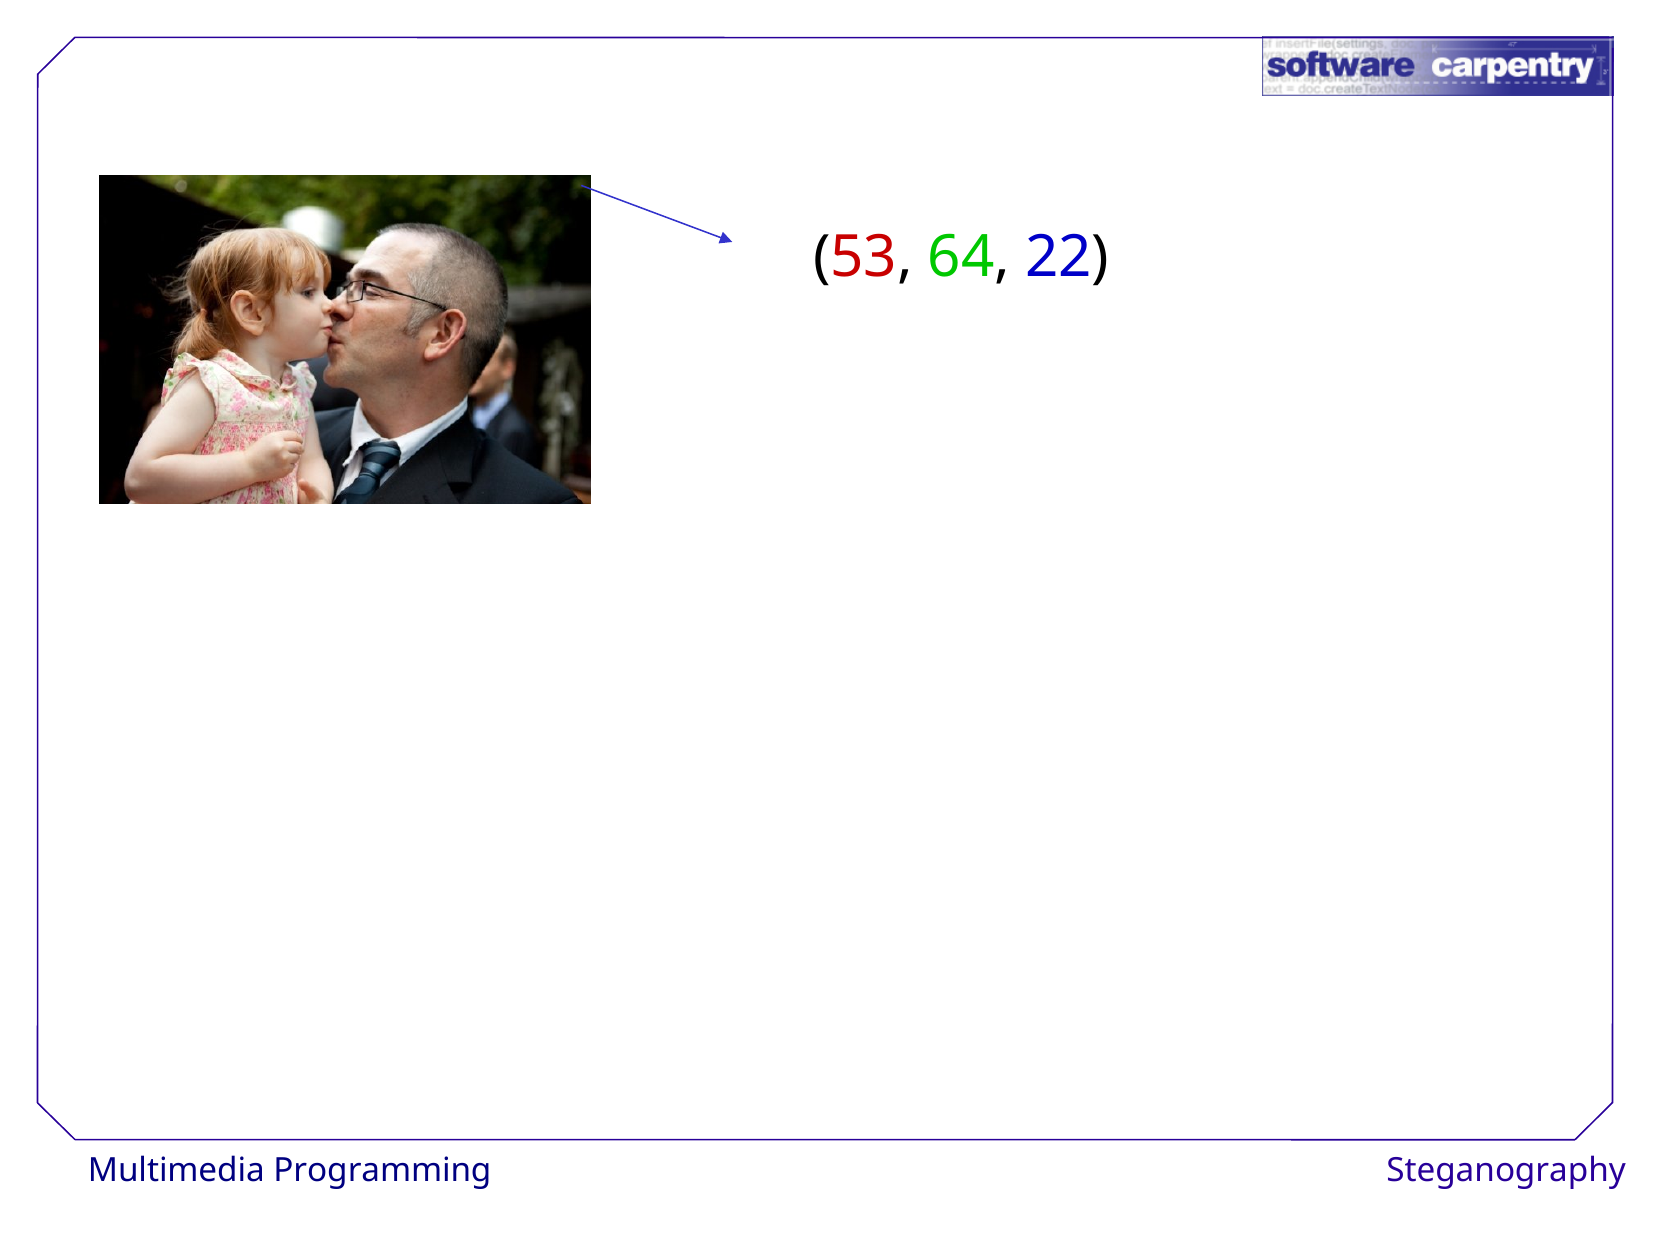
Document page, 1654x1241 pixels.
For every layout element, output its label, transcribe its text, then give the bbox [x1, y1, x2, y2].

picture [99, 175, 591, 504]
text_box (53, 64, 22) [648, 175, 1124, 297]
picture [1262, 36, 1614, 96]
